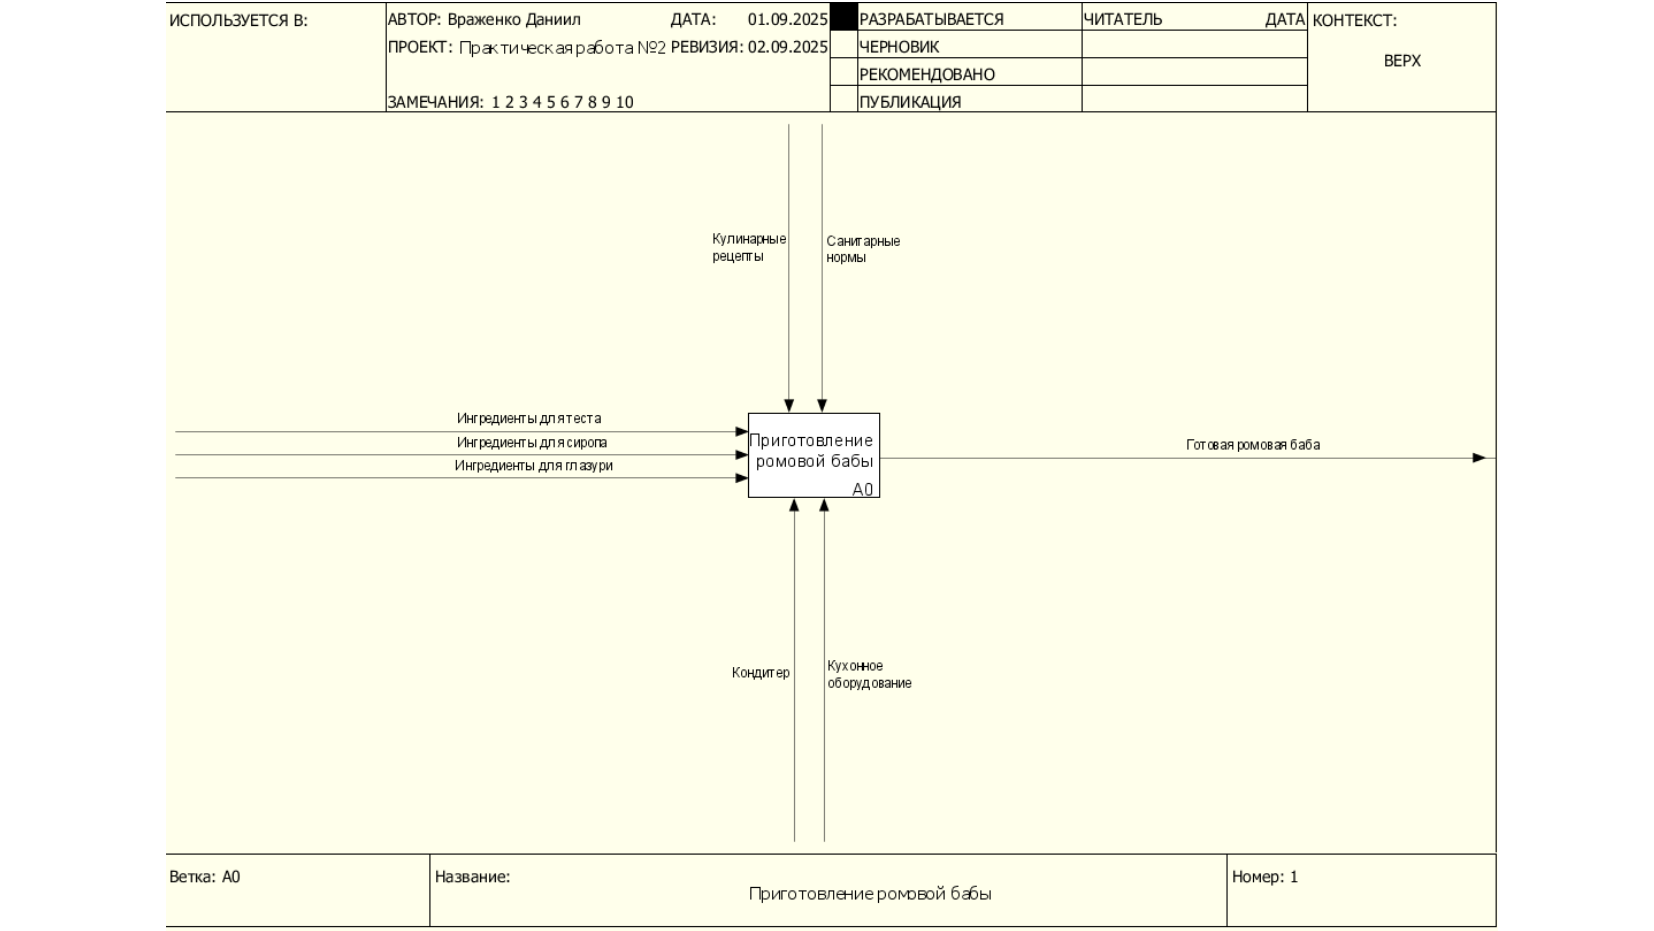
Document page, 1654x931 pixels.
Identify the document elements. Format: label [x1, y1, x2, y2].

picture [166, 2, 1498, 931]
